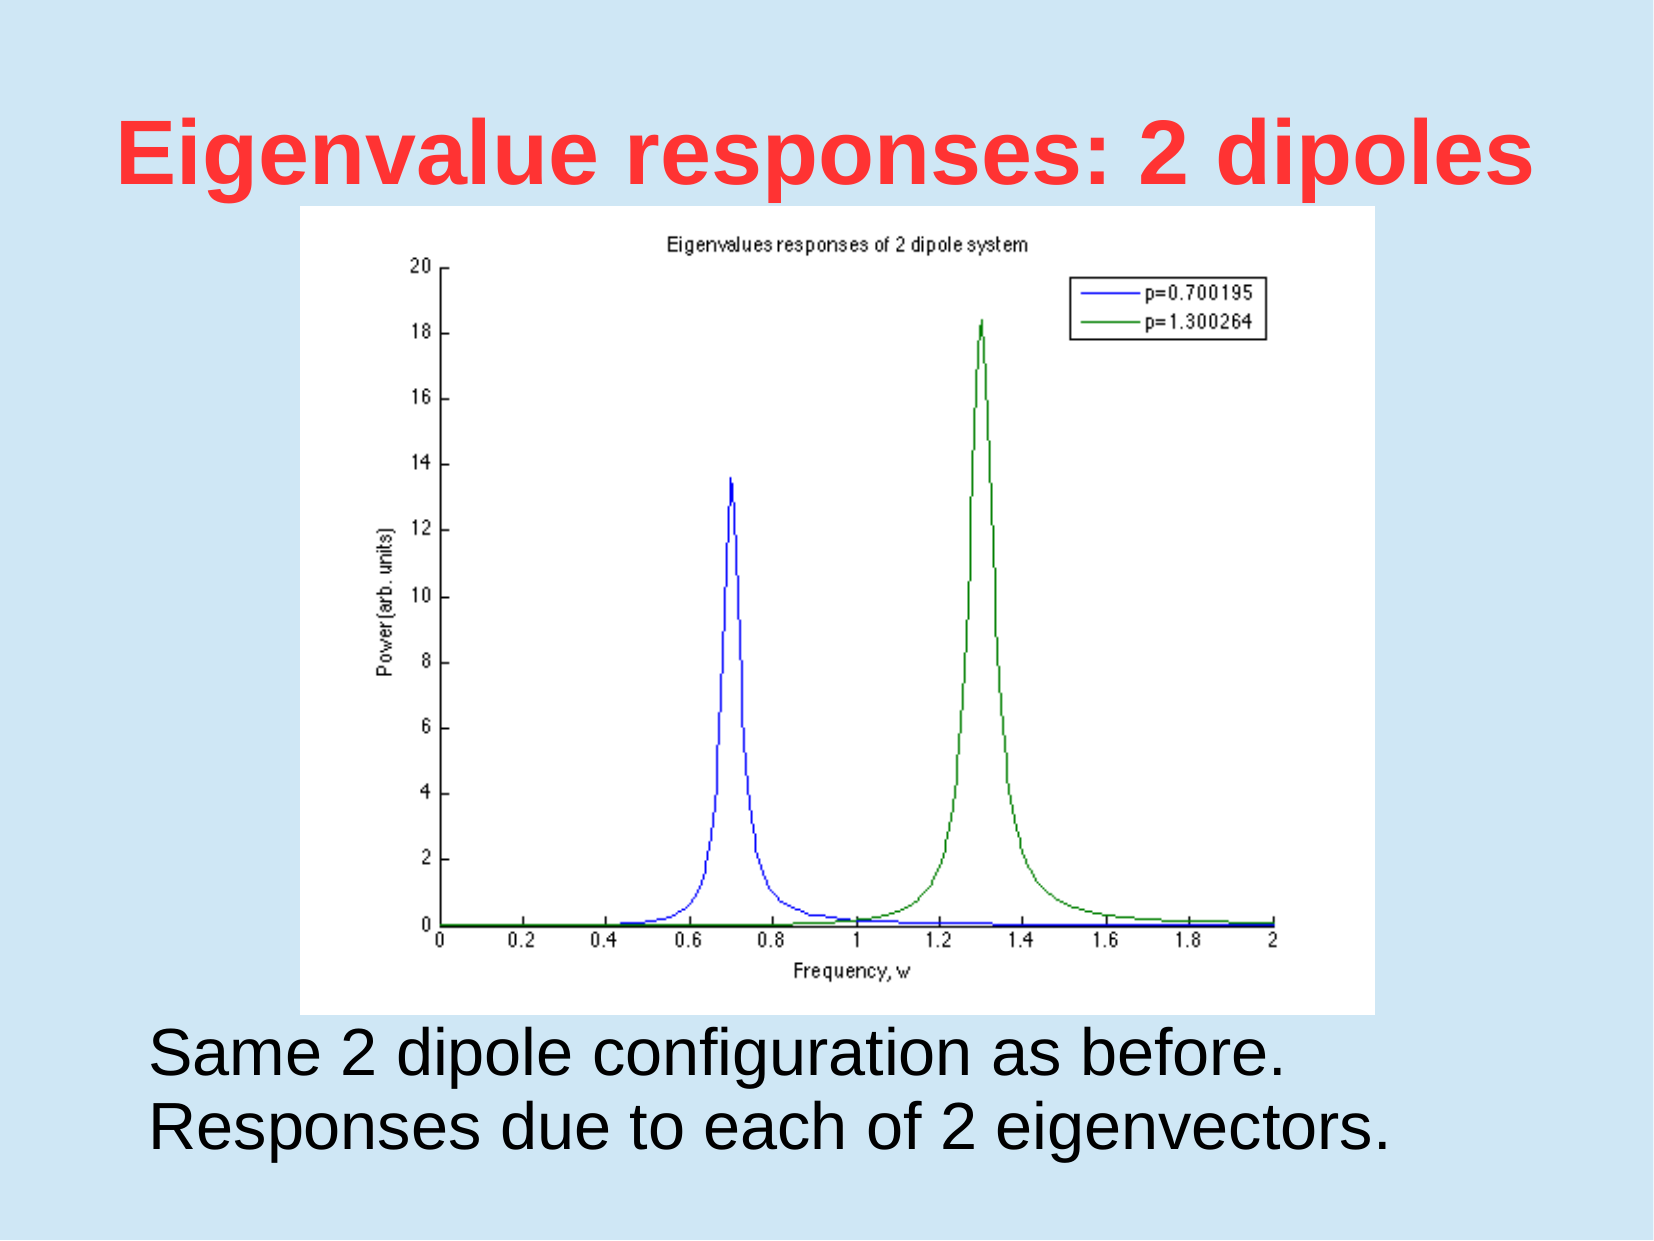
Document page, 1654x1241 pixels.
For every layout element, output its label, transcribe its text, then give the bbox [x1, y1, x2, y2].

list Same 2 dipole configuration as before. Responses due to each of 2 eigenvectors. [77, 1014, 1566, 1170]
picture [300, 206, 1375, 1015]
title Eigenvalue responses: 2 dipoles [82, 49, 1571, 257]
